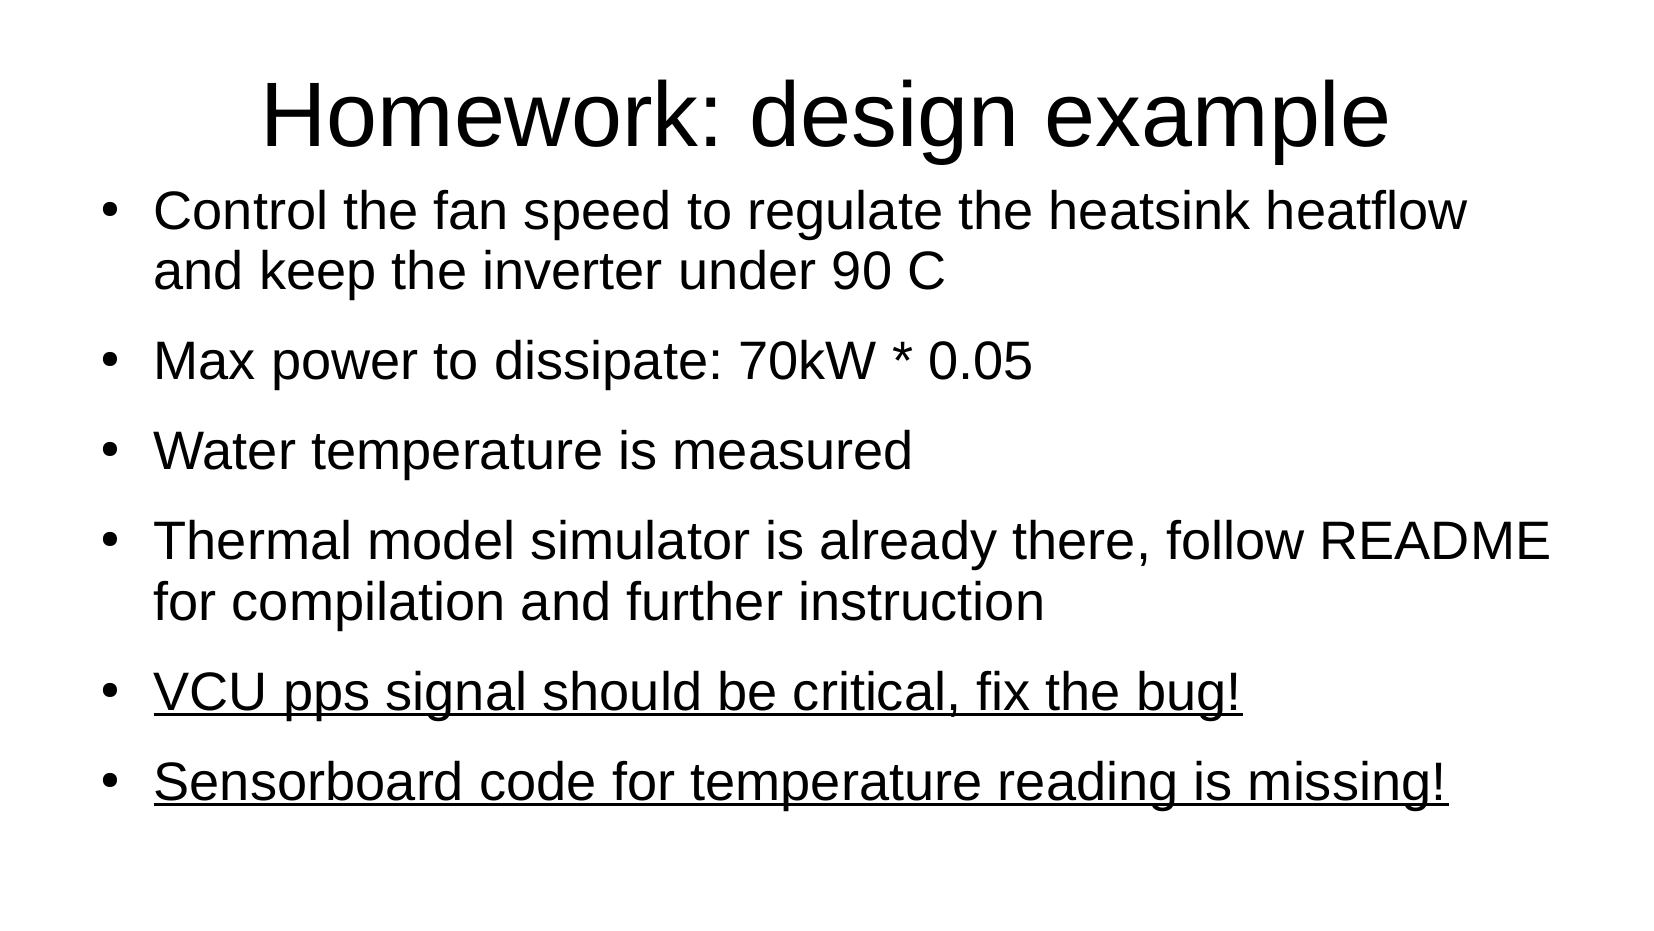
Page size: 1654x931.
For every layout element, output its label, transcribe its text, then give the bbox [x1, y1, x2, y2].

list Control the fan speed to regulate the heatsink heatflow and keep the inverter under 90 C Max power to dissipate: 70kW * 0.05 Water temperature is measured Thermal model simulator is already there, follow README for compilation and further instruction VCU pps signal should be critical, fix the bug! Sensorboard code for temperature reading is missing! [82, 180, 1571, 901]
title Homework: design example [82, 37, 1571, 180]
